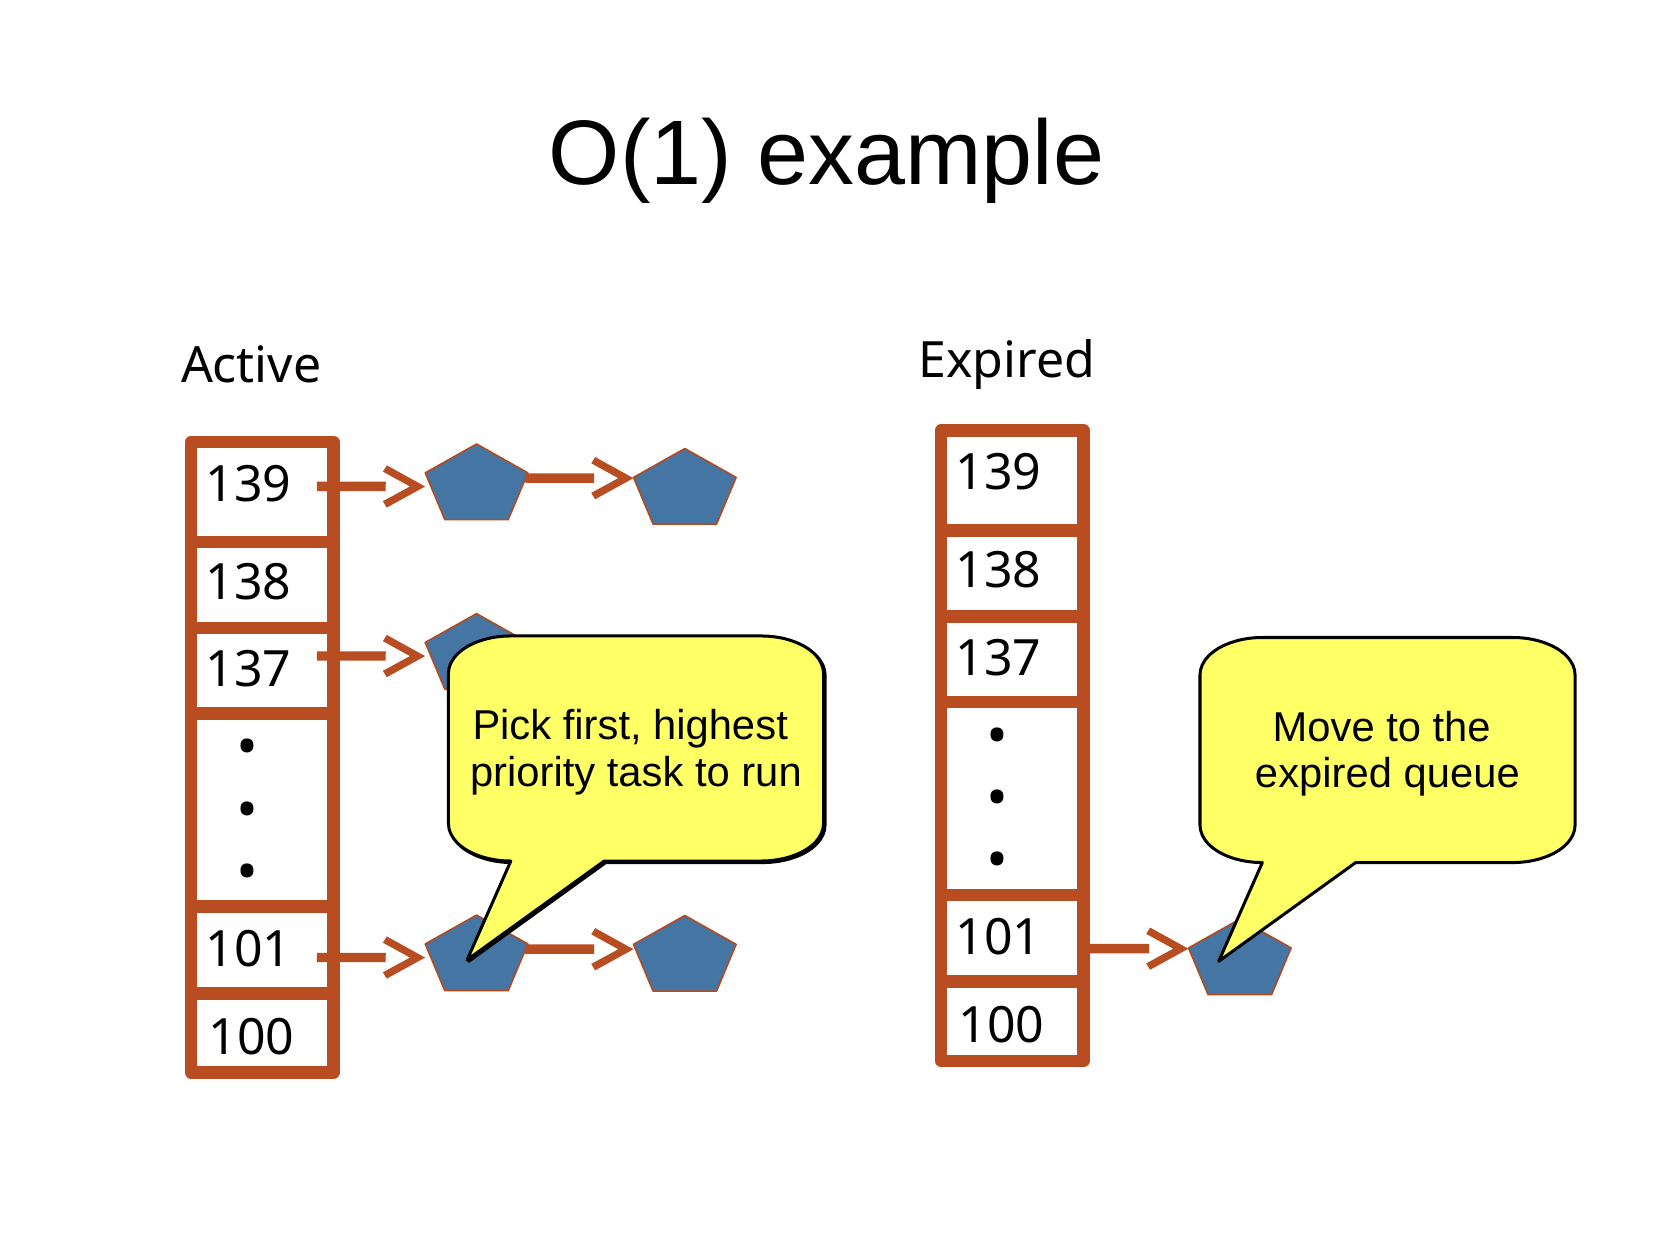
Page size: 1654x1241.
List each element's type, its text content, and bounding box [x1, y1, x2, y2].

title O(1) example [82, 49, 1571, 257]
text_box 100 [943, 988, 1070, 1060]
text_box [633, 915, 737, 992]
text_box 137 [191, 629, 317, 705]
text_box Expired [903, 319, 1142, 395]
text_box 139 [941, 432, 1067, 508]
text_box [1188, 921, 1292, 995]
text_box Pick first, highest priority task to run [448, 635, 824, 960]
text_box Move to the expired queue [1200, 637, 1576, 962]
text_box [425, 443, 528, 520]
text_box [425, 613, 515, 690]
text_box 139 [191, 443, 317, 519]
text_box Active [166, 325, 367, 401]
text_box 100 [193, 1000, 320, 1072]
text_box [633, 448, 737, 525]
text_box 101 [191, 909, 317, 985]
text_box 138 [941, 530, 1067, 606]
text_box [425, 915, 528, 991]
text_box 101 [941, 897, 1067, 973]
text_box 138 [191, 541, 317, 617]
text_box 137 [941, 617, 1067, 693]
text_box . . . [218, 694, 345, 897]
text_box . . . [968, 682, 1095, 885]
